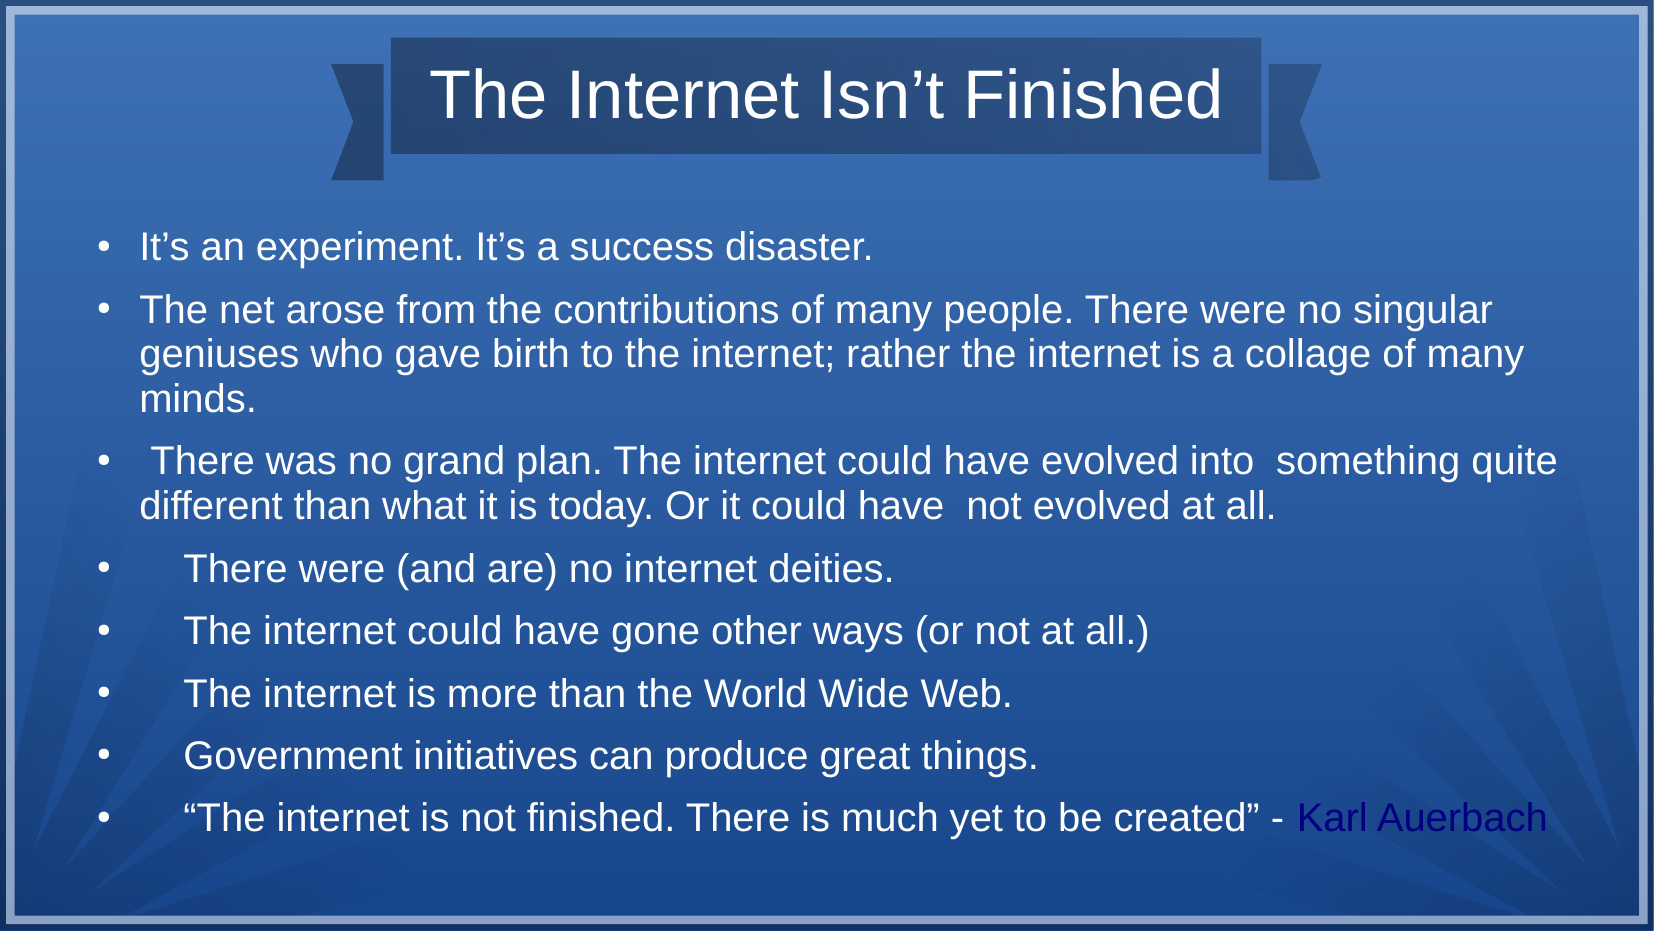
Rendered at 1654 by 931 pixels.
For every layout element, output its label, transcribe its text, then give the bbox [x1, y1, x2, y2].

title The Internet Isn’t Finished [389, 35, 1264, 154]
list It’s an experiment. It’s a success disaster. The net arose from the contributions of many people. There were no singular geniuses who gave birth to the internet; rather the internet is a collage of many minds. There was no grand plan. The internet could have evolved into something quite different than what it is today. Or it could have not evolved at all. There were (and are) no internet deities. The internet could have gone other ways (or not at all.) The internet is more than the World Wide Web. Government initiatives can produce great things. “The internet is not finished. There is much yet to be created” - Karl Auerbach [82, 224, 1571, 848]
